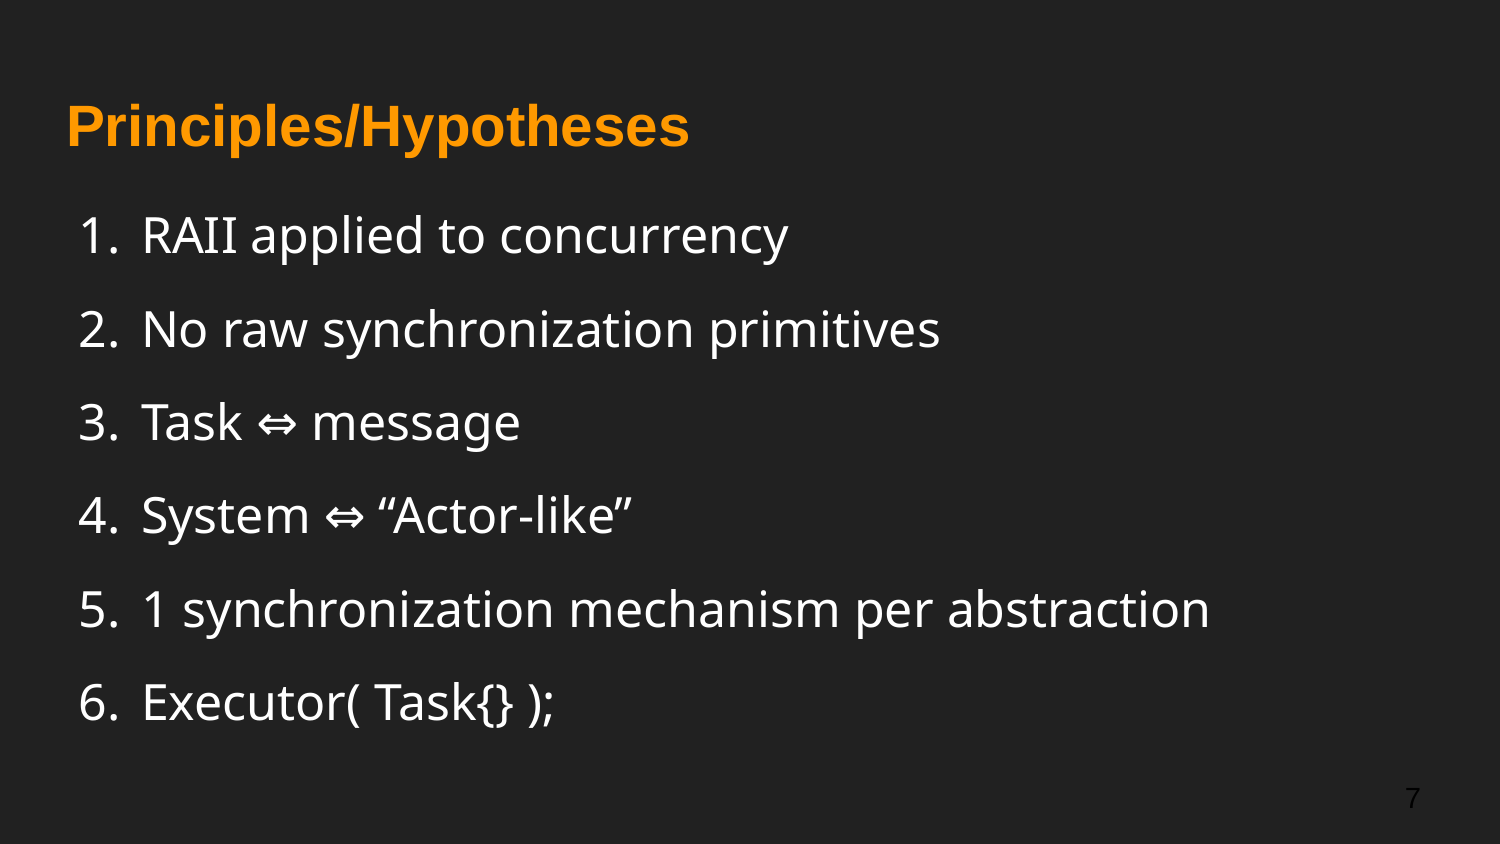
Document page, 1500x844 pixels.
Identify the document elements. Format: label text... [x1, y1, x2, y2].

title Principles/Hypotheses [51, 72, 1449, 167]
slide_number <number> [1389, 764, 1480, 830]
list RAII applied to concurrency No raw synchronization primitives Task ⇔ message System ⇔ “Actor-like” 1 synchronization mechanism per abstraction Executor( Task{} ); [51, 189, 1449, 750]
